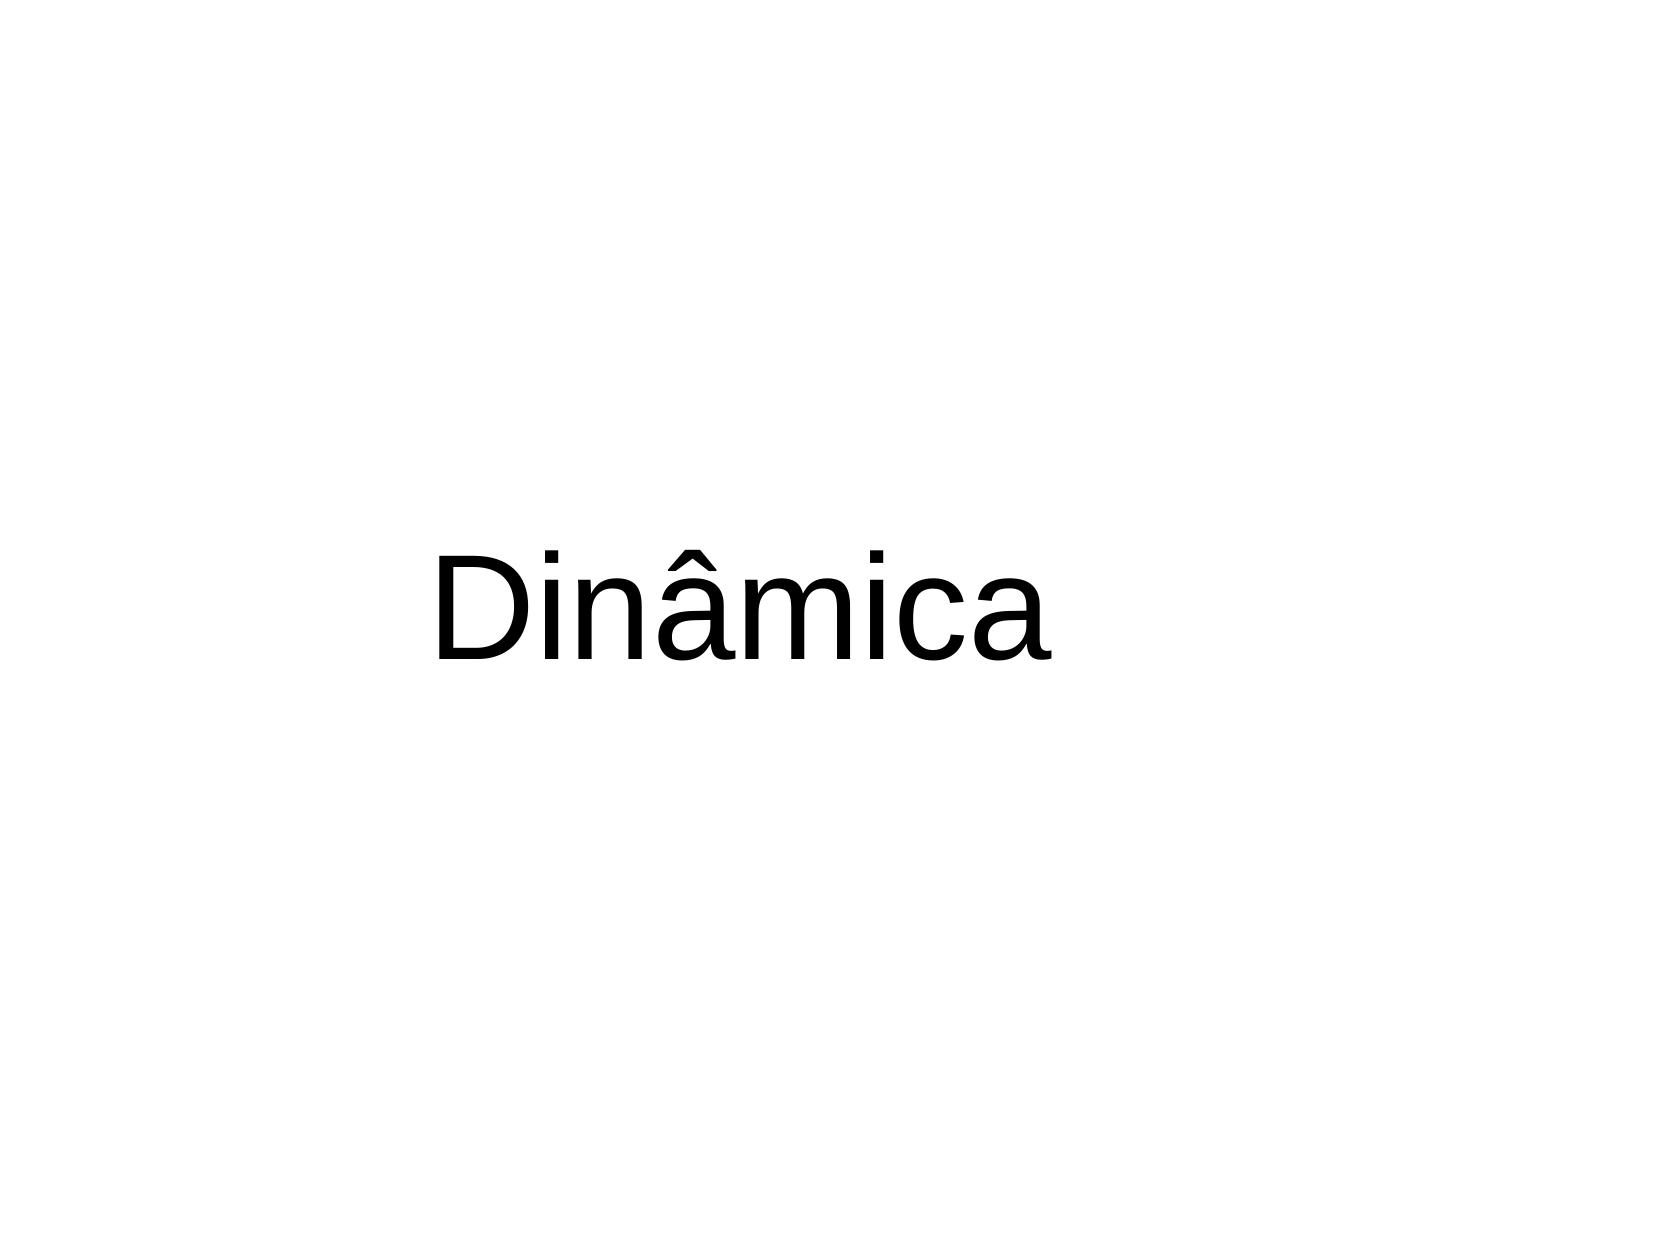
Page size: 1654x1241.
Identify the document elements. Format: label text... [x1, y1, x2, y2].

text_box Dinâmica [412, 516, 1068, 699]
